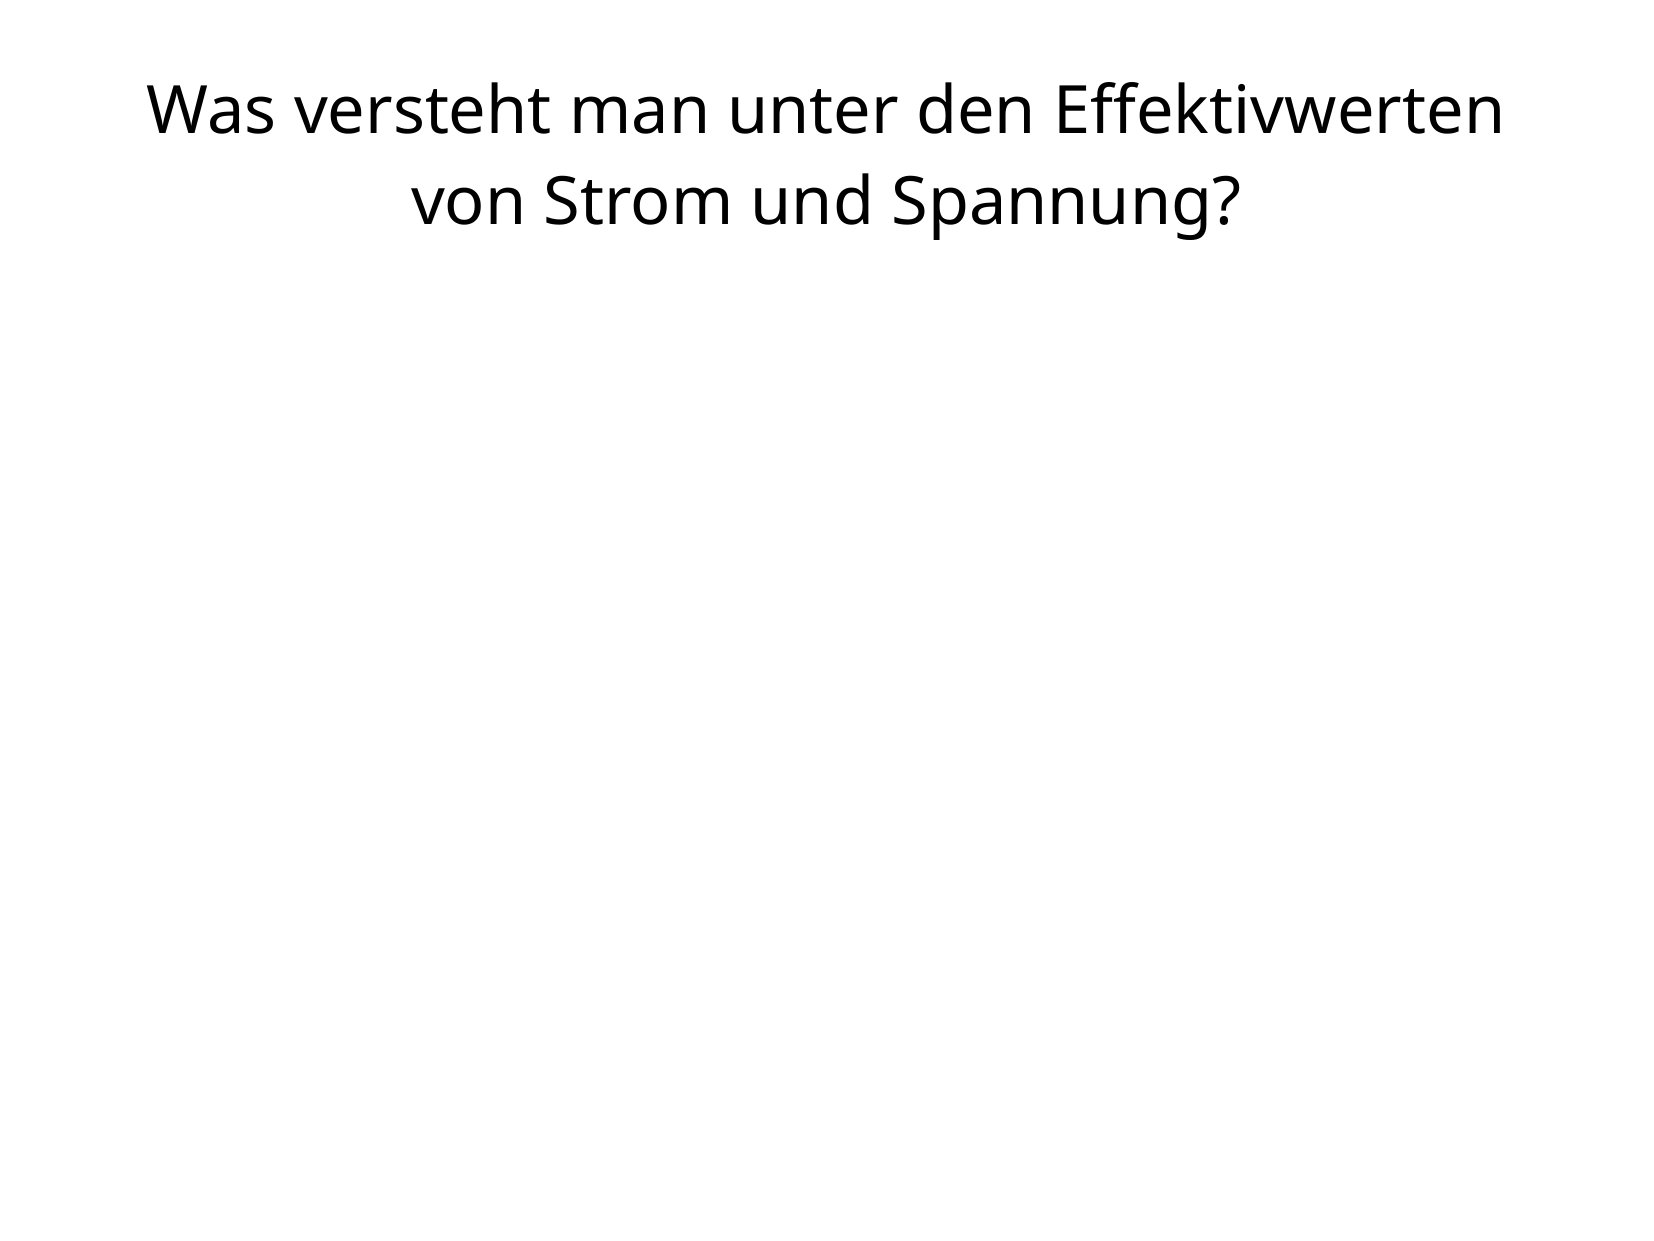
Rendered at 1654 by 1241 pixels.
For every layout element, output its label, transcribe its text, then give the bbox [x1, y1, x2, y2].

title Was versteht man unter den Effektivwerten von Strom und Spannung? [82, 49, 1571, 257]
